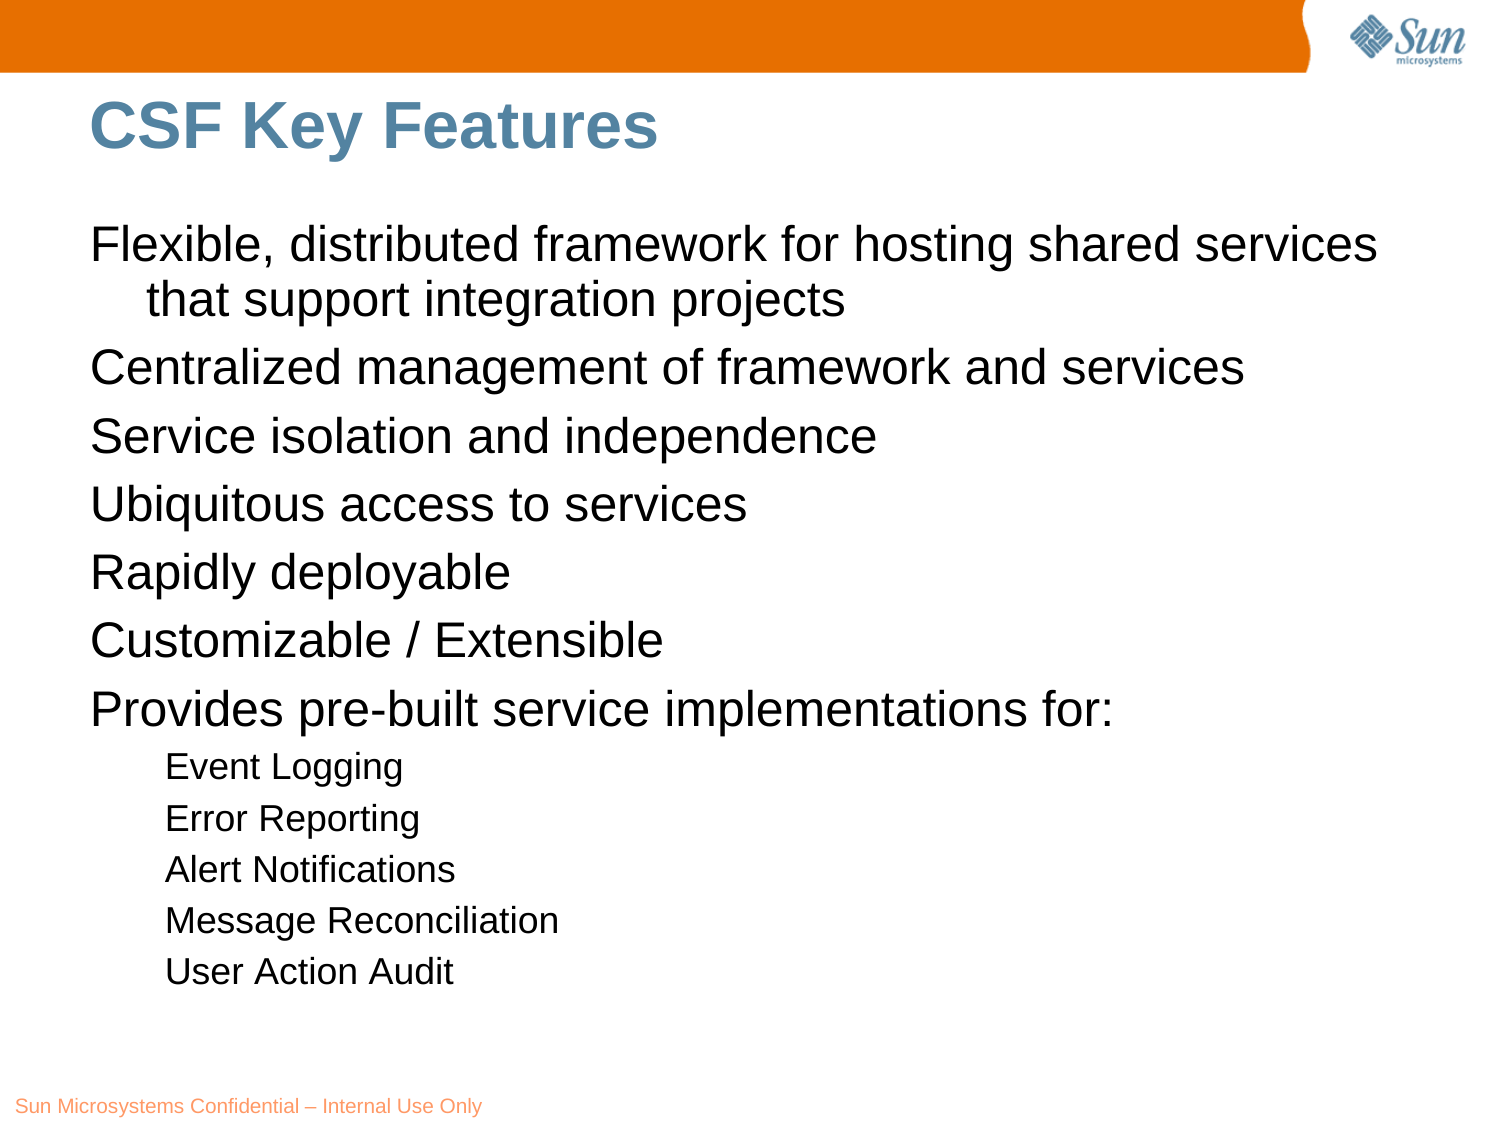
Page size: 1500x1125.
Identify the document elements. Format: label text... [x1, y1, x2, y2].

list Flexible, distributed framework for hosting shared services that support integration projects Centralized management of framework and services Service isolation and independence Ubiquitous access to services Rapidly deployable Customizable / Extensible Provides pre-built service implementations for: Event Logging Error Reporting Alert Notifications Message Reconciliation User Action Audit [75, 208, 1426, 1006]
picture [0, 0, 1500, 75]
title CSF Key Features [75, 79, 1426, 208]
